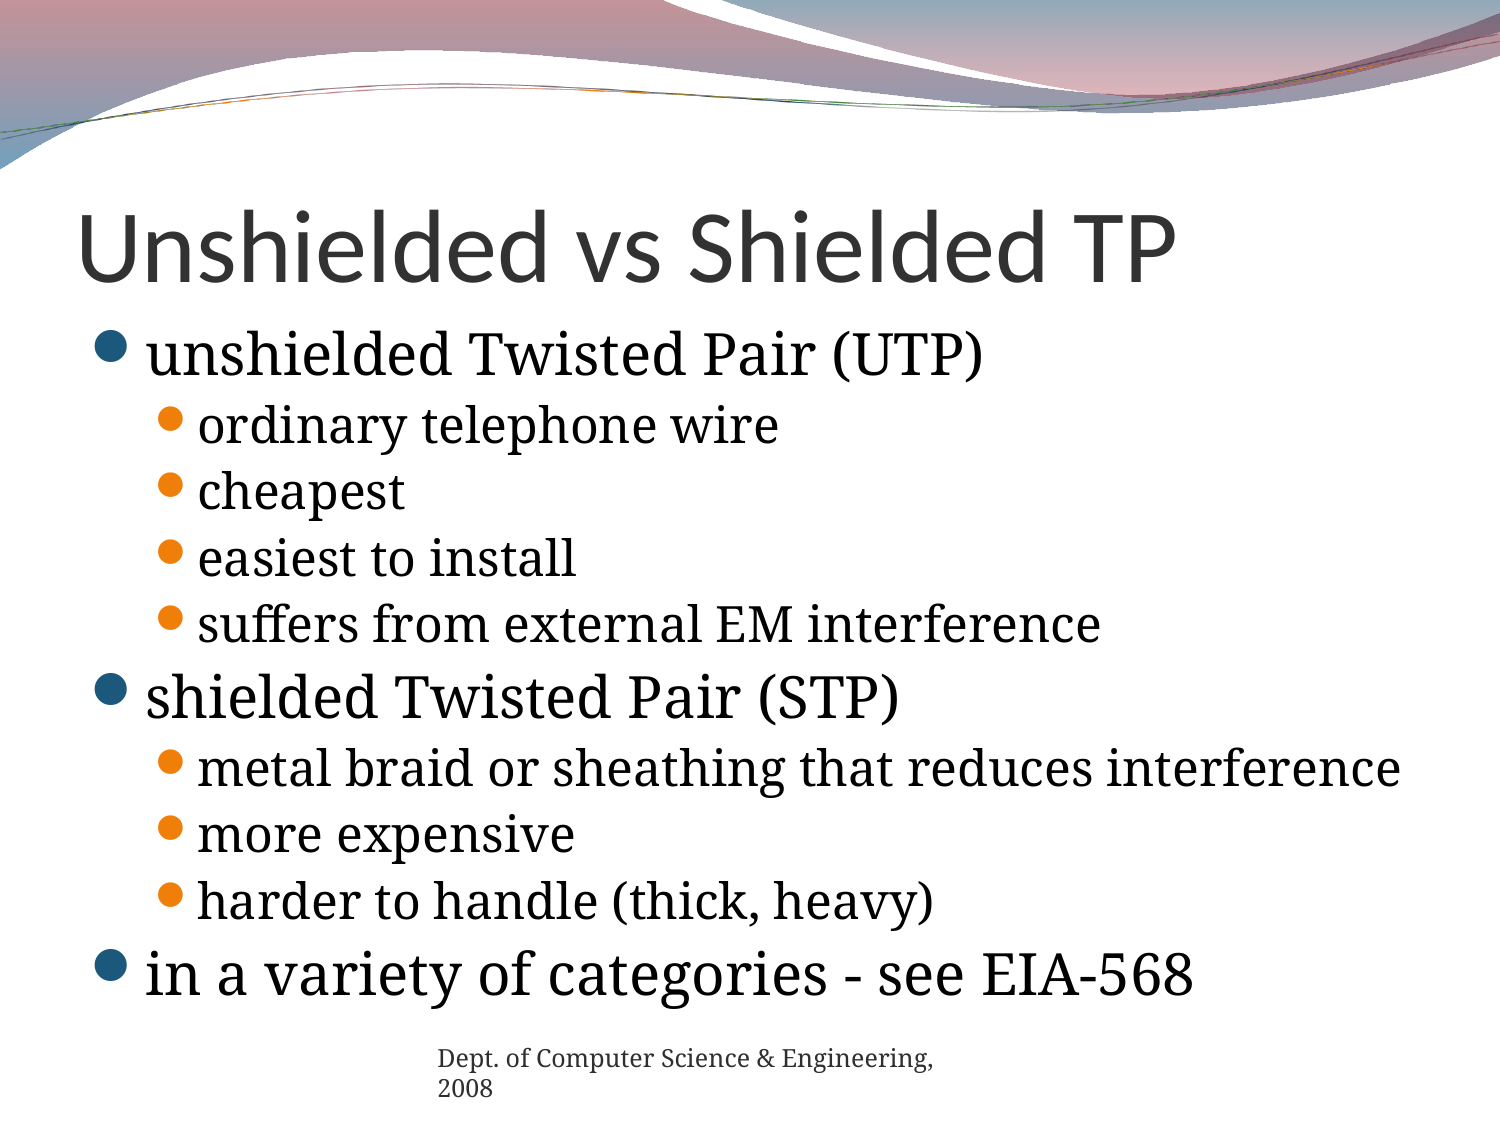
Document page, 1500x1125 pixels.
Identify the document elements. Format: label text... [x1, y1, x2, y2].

text_box Dept. of Computer Science & Engineering, 2008 [437, 1042, 988, 1103]
title Unshielded vs Shielded TP [75, 115, 1426, 304]
list unshielded Twisted Pair (UTP) ordinary telephone wire cheapest easiest to install suffers from external EM interference shielded Twisted Pair (STP) metal braid or sheathing that reduces interference more expensive harder to handle (thick, heavy) in a variety of categories - see EIA-568 [75, 317, 1426, 1038]
picture [0, 33, 1500, 140]
